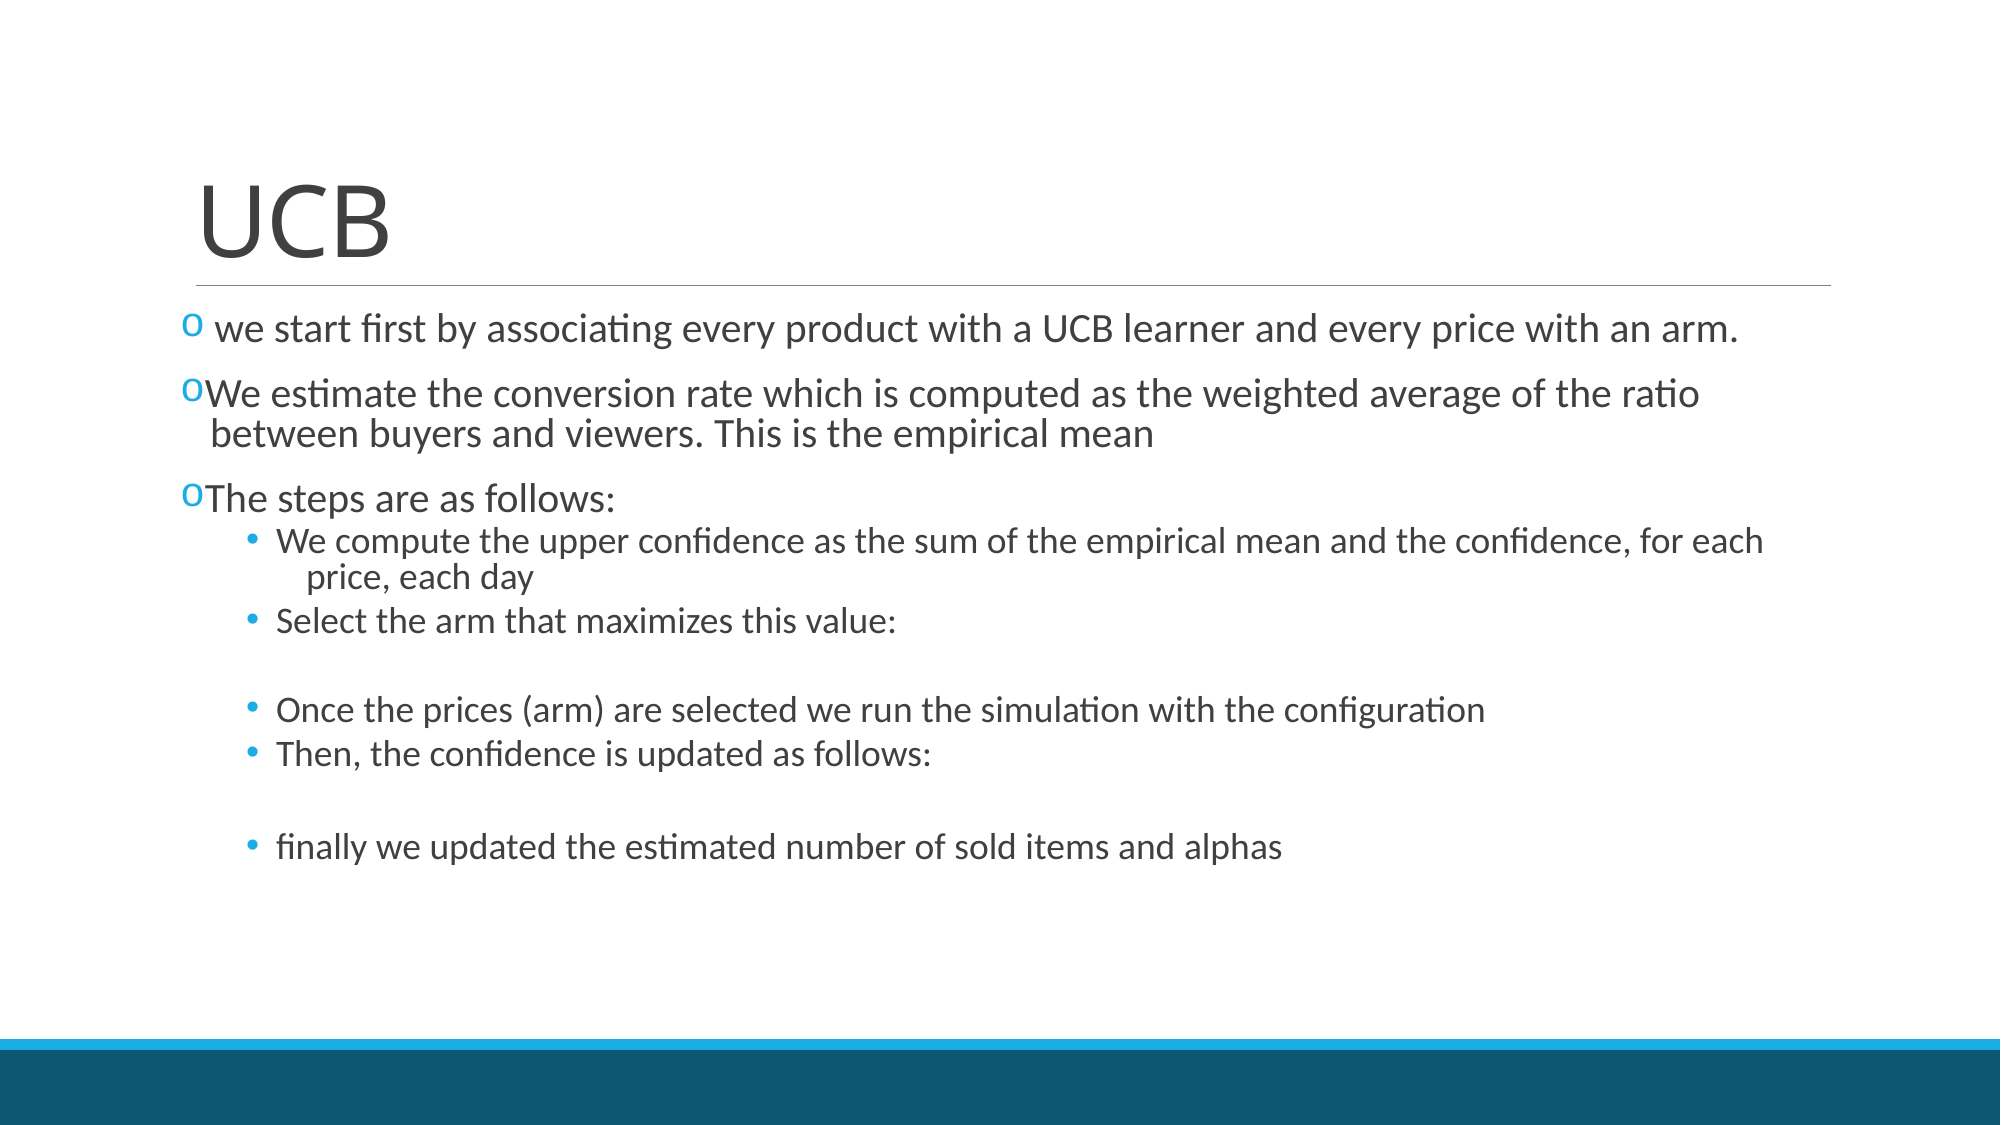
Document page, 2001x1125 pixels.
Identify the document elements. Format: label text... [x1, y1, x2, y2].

title UCB [180, 47, 1831, 286]
list we start first by associating every product with a UCB learner and every price with an arm. We estimate the conversion rate which is computed as the weighted average of the ratio between buyers and viewers. This is the empirical mean The steps are as follows: We compute the upper confidence as the sum of the empirical mean and the confidence, for each price, each day Select the arm that maximizes this value: Once the prices (arm) are selected we run the simulation with the configuration Then, the confidence is updated as follows: finally we updated the estimated number of sold items and alphas [180, 302, 1831, 1016]
